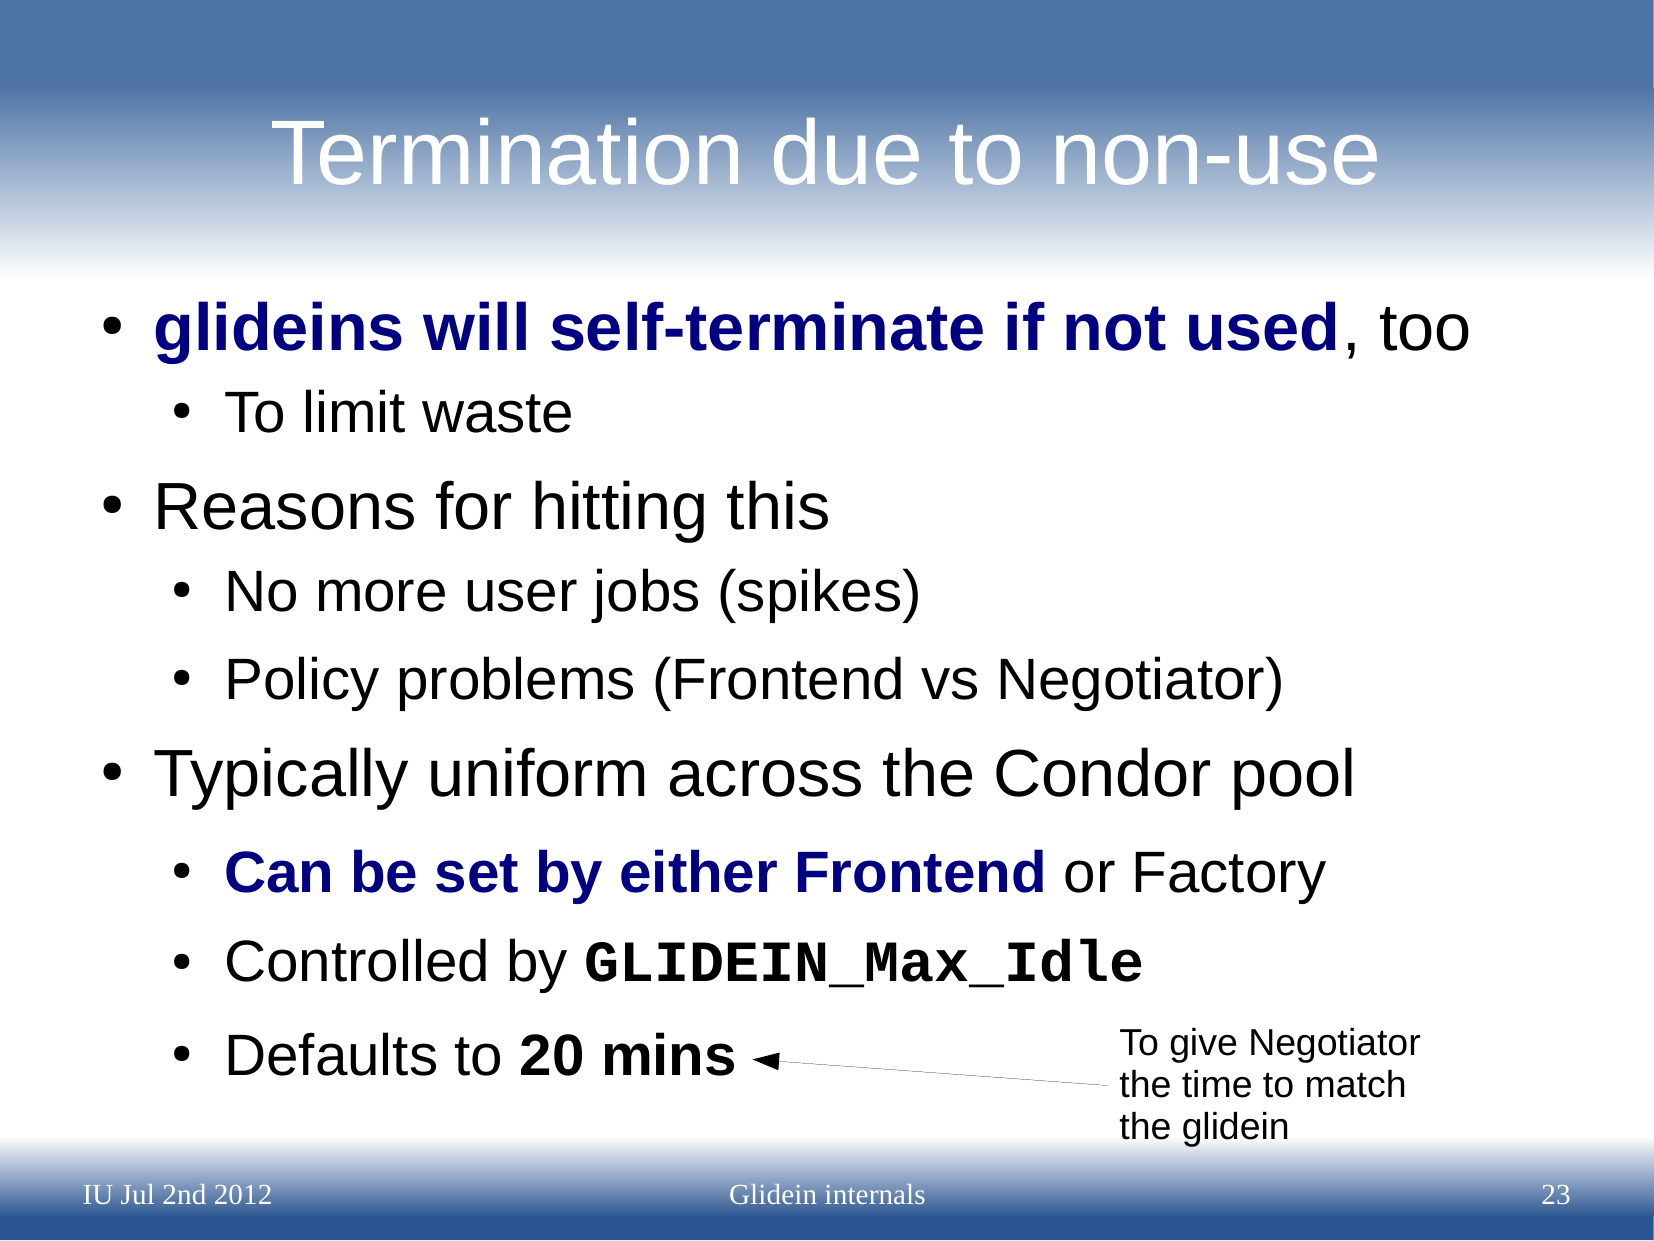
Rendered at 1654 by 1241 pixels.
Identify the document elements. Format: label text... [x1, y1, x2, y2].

list glideins will self-terminate if not used, too To limit waste Reasons for hitting this No more user jobs (spikes) Policy problems (Frontend vs Negotiator) Typically uniform across the Condor pool Can be set by either Frontend or Factory Controlled by GLIDEIN_Max_Idle Defaults to 20 mins [82, 290, 1571, 1109]
text_box To give Negotiator the time to match the glidein [1104, 1014, 1437, 1156]
title Termination due to non-use [82, 56, 1571, 250]
